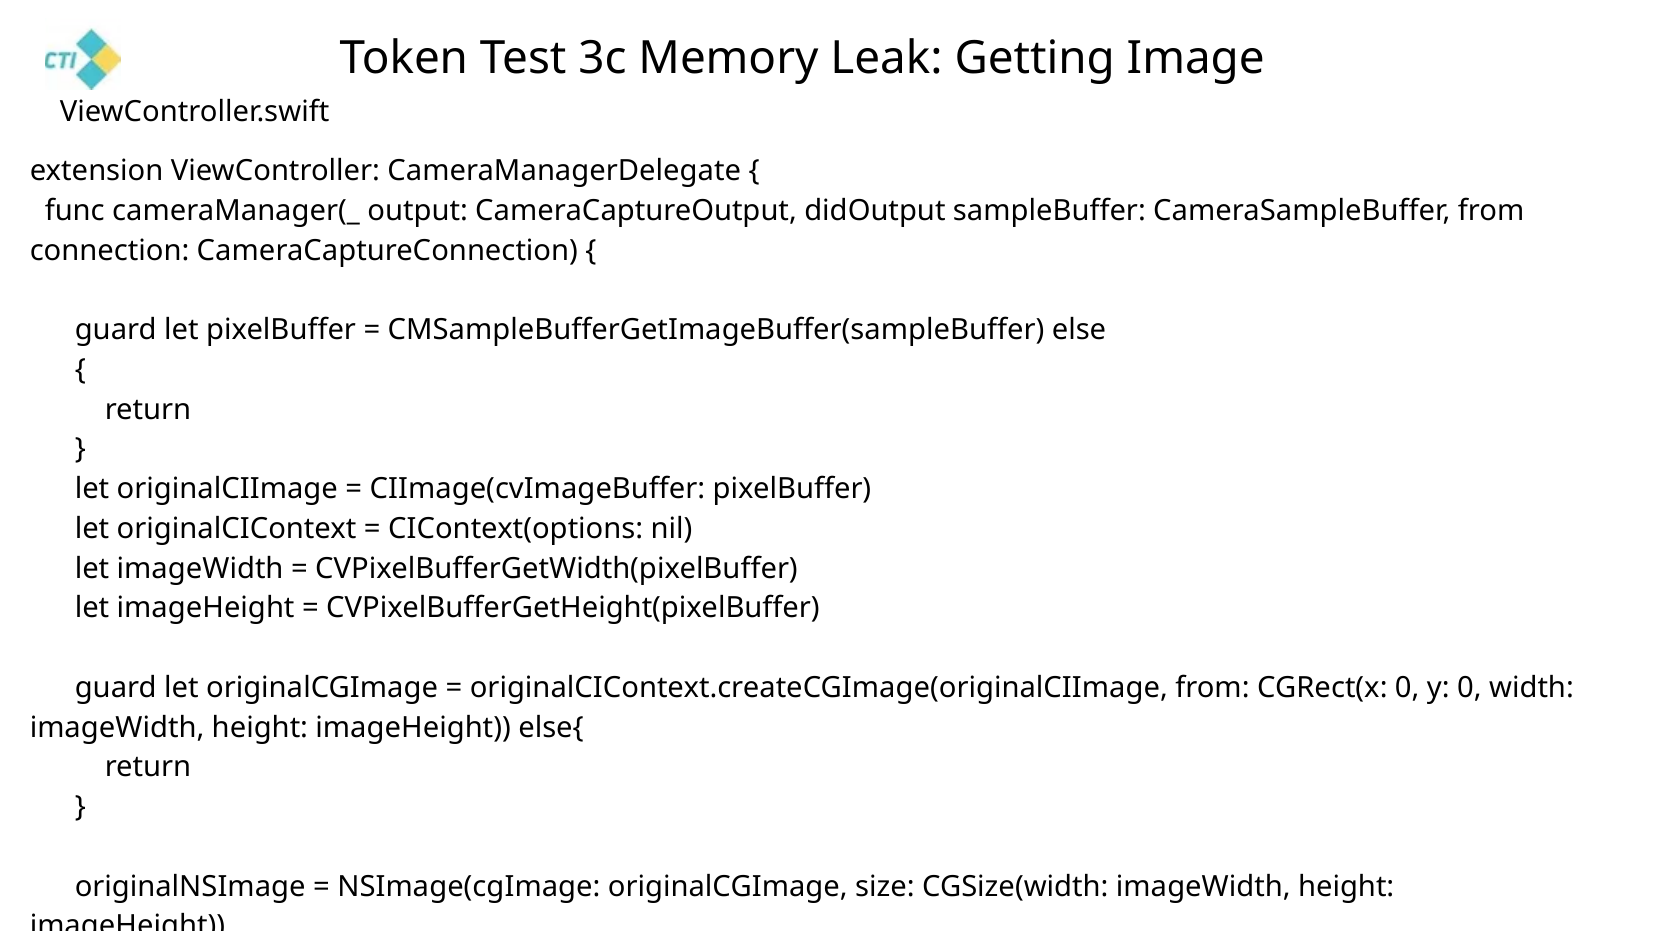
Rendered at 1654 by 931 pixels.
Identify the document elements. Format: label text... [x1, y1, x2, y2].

text_box Token Test 3c Memory Leak: Getting Image [225, 17, 1381, 136]
picture [45, 18, 121, 82]
text_box extension ViewController: CameraManagerDelegate { func cameraManager(_ output: CameraCaptureOutput, didOutput sampleBuffer: CameraSampleBuffer, from connection: CameraCaptureConnection) { guard let pixelBuffer = CMSampleBufferGetImageBuffer(sampleBuffer) else { return } let originalCIImage = CIImage(cvImageBuffer: pixelBuffer) let originalCIContext = CIContext(options: nil) let imageWidth = CVPixelBufferGetWidth(pixelBuffer) let imageHeight = CVPixelBufferGetHeight(pixelBuffer) guard let originalCGImage = originalCIContext.createCGImage(originalCIImage, from: CGRect(x: 0, y: 0, width: imageWidth, height: imageHeight)) else{ return } originalNSImage = NSImage(cgImage: originalCGImage, size: CGSize(width: imageWidth, height: imageHeight)) } } [15, 142, 1591, 916]
text_box ViewController.swift [45, 82, 496, 166]
